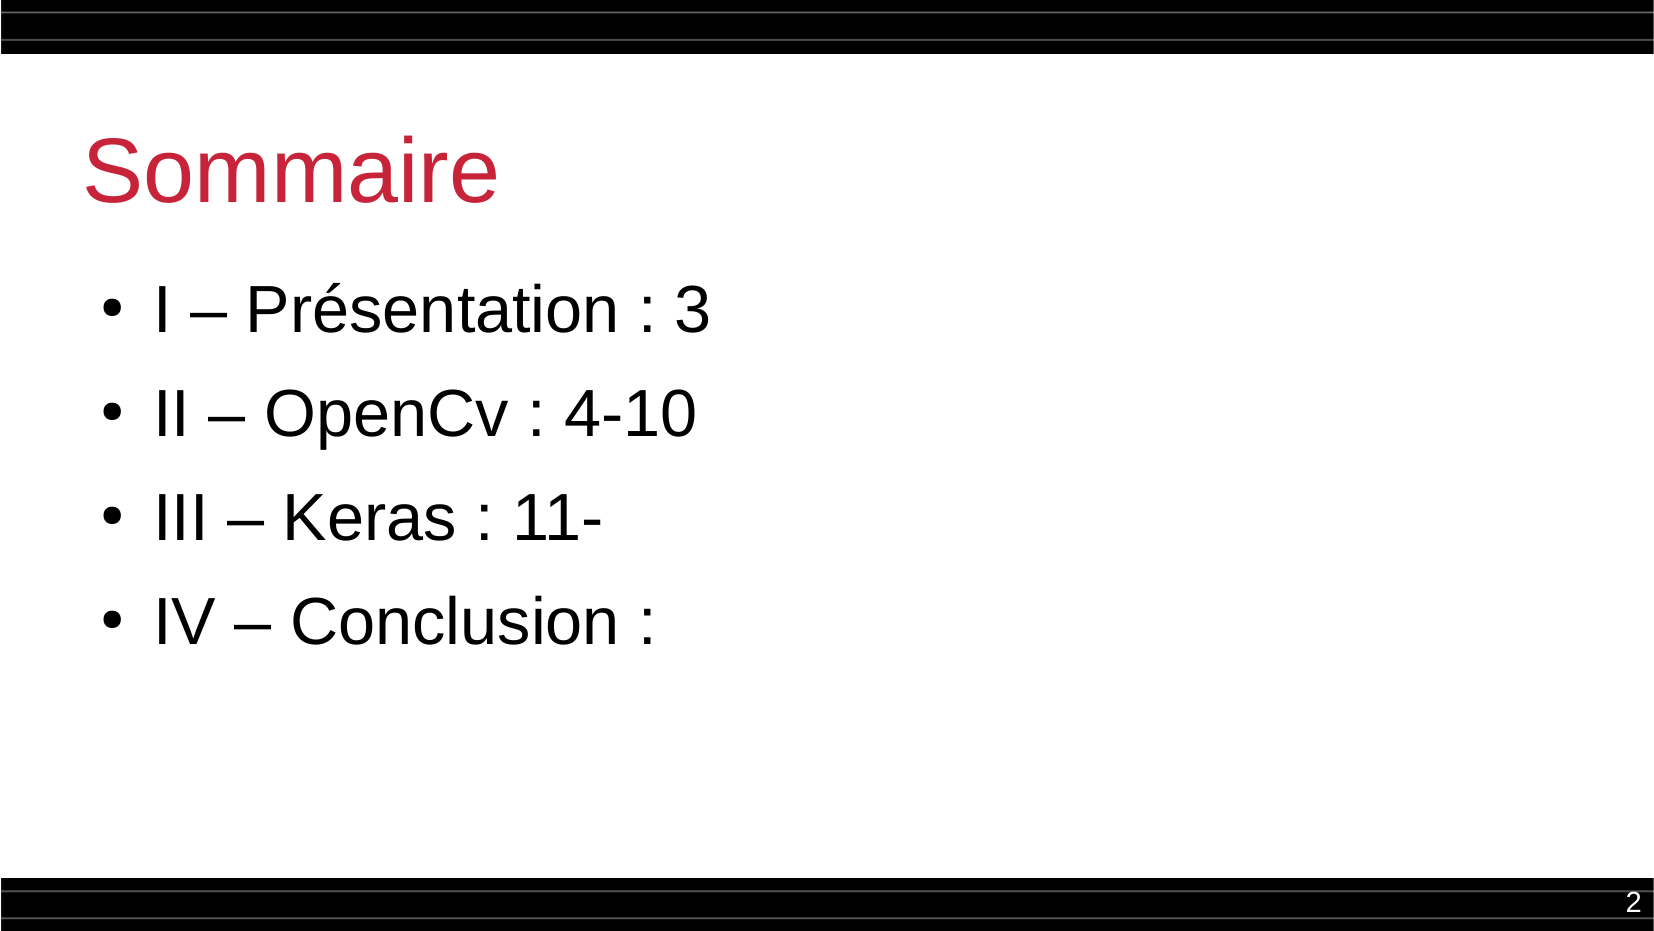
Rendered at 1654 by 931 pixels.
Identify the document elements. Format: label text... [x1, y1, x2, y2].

picture [1, 878, 1654, 931]
list I – Présentation : 3 II – OpenCv : 4-10 III – Keras : 11- IV – Conclusion : [82, 271, 1571, 851]
picture [1, 0, 1654, 54]
title Sommaire [82, 92, 1571, 249]
